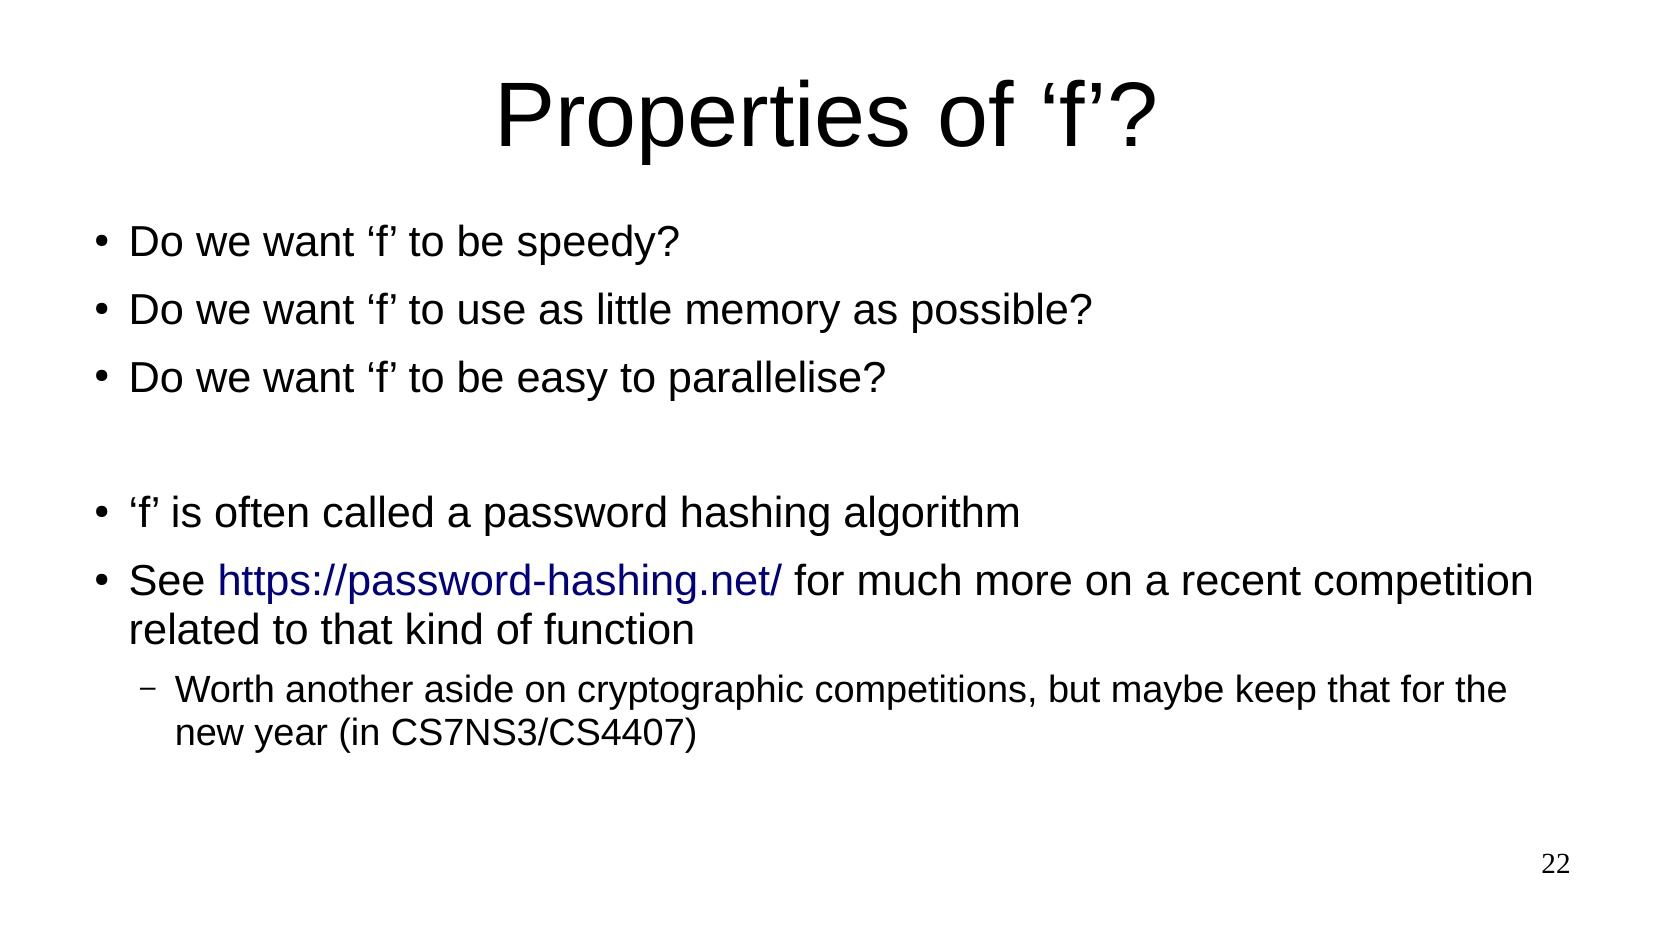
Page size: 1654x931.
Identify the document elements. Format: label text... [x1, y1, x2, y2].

title Properties of ‘f’? [82, 37, 1571, 193]
list Do we want ‘f’ to be speedy? Do we want ‘f’ to use as little memory as possible? Do we want ‘f’ to be easy to parallelise? ‘f’ is often called a password hashing algorithm See https://password-hashing.net/ for much more on a recent competition related to that kind of function Worth another aside on cryptographic competitions, but maybe keep that for the new year (in CS7NS3/CS4407) [82, 217, 1571, 758]
